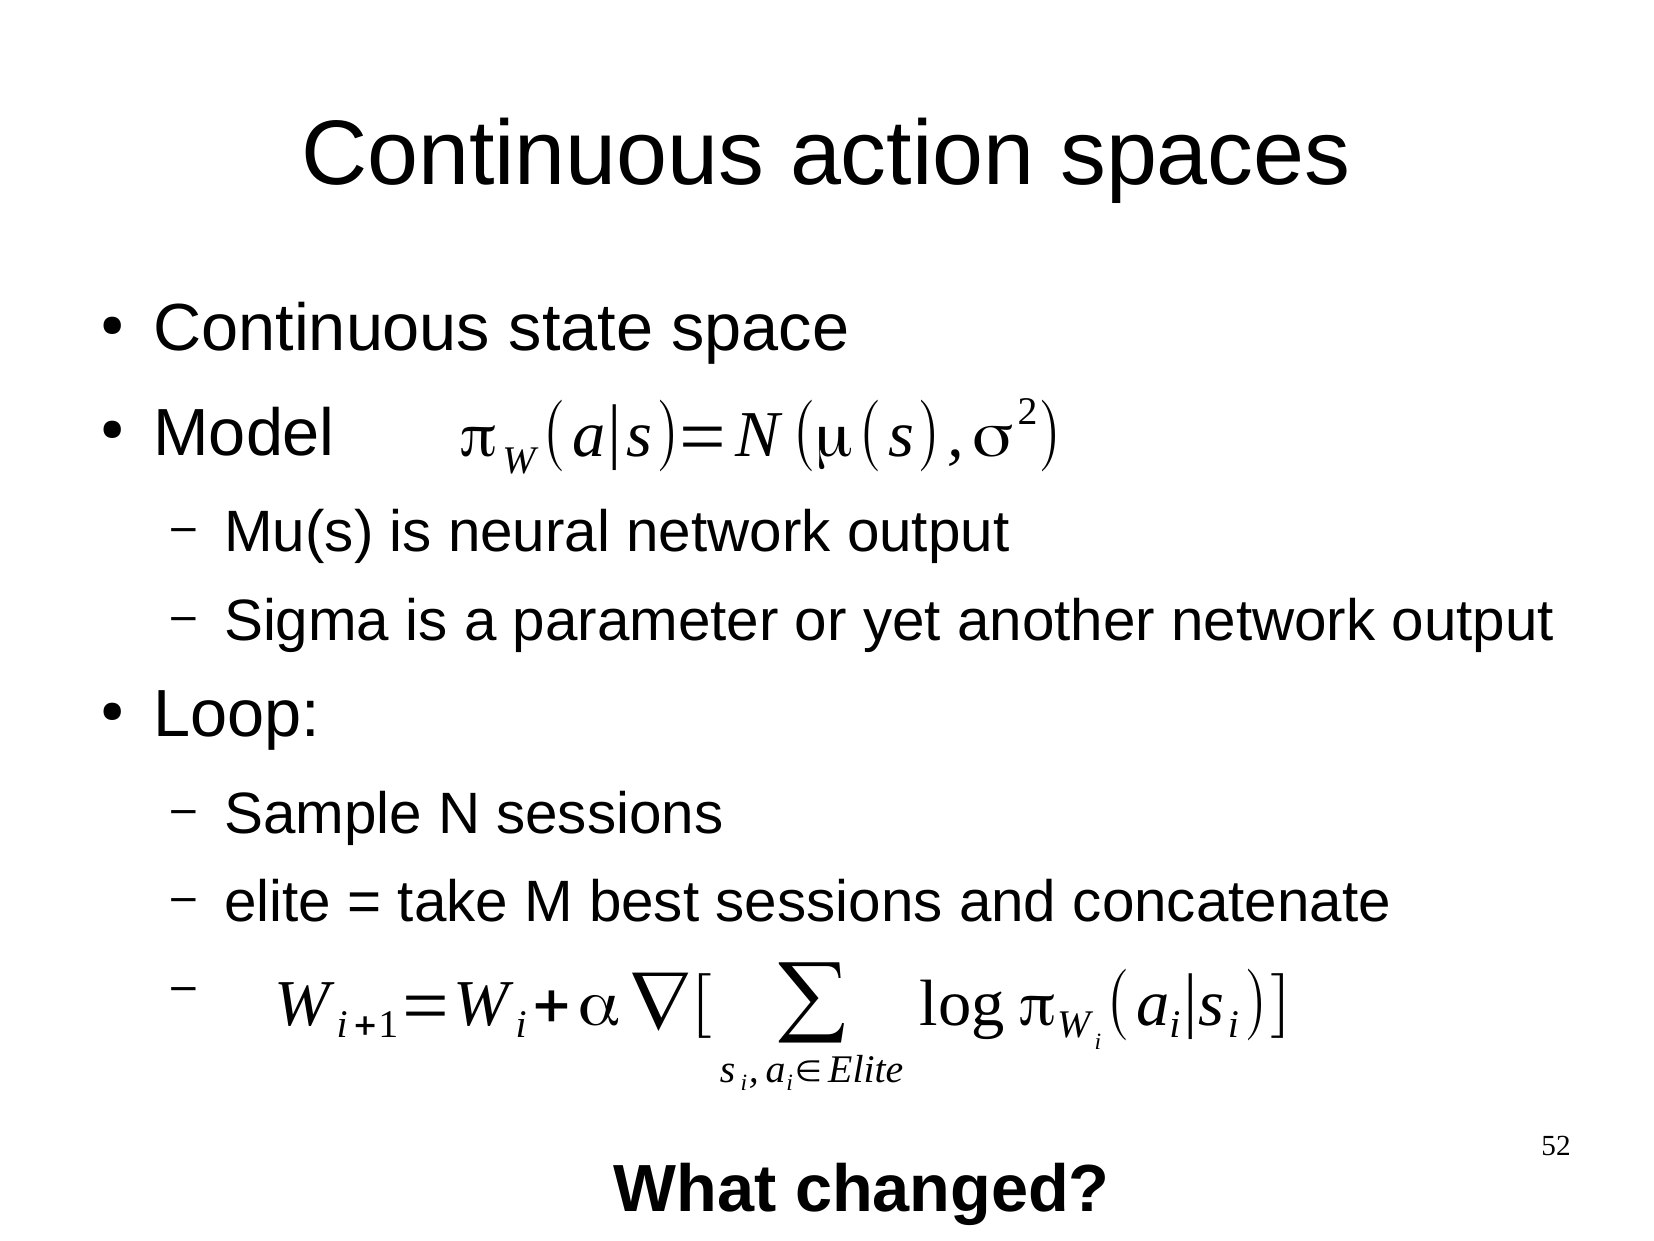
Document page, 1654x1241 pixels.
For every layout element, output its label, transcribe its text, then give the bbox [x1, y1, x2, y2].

chart [257, 955, 1303, 1097]
title Continuous action spaces [82, 49, 1571, 257]
chart [444, 387, 1078, 480]
list Continuous state space Model Mu(s) is neural network output Sigma is a parameter or yet another network output Loop: Sample N sessions elite = take M best sessions and concatenate What changed? [82, 290, 1571, 1241]
